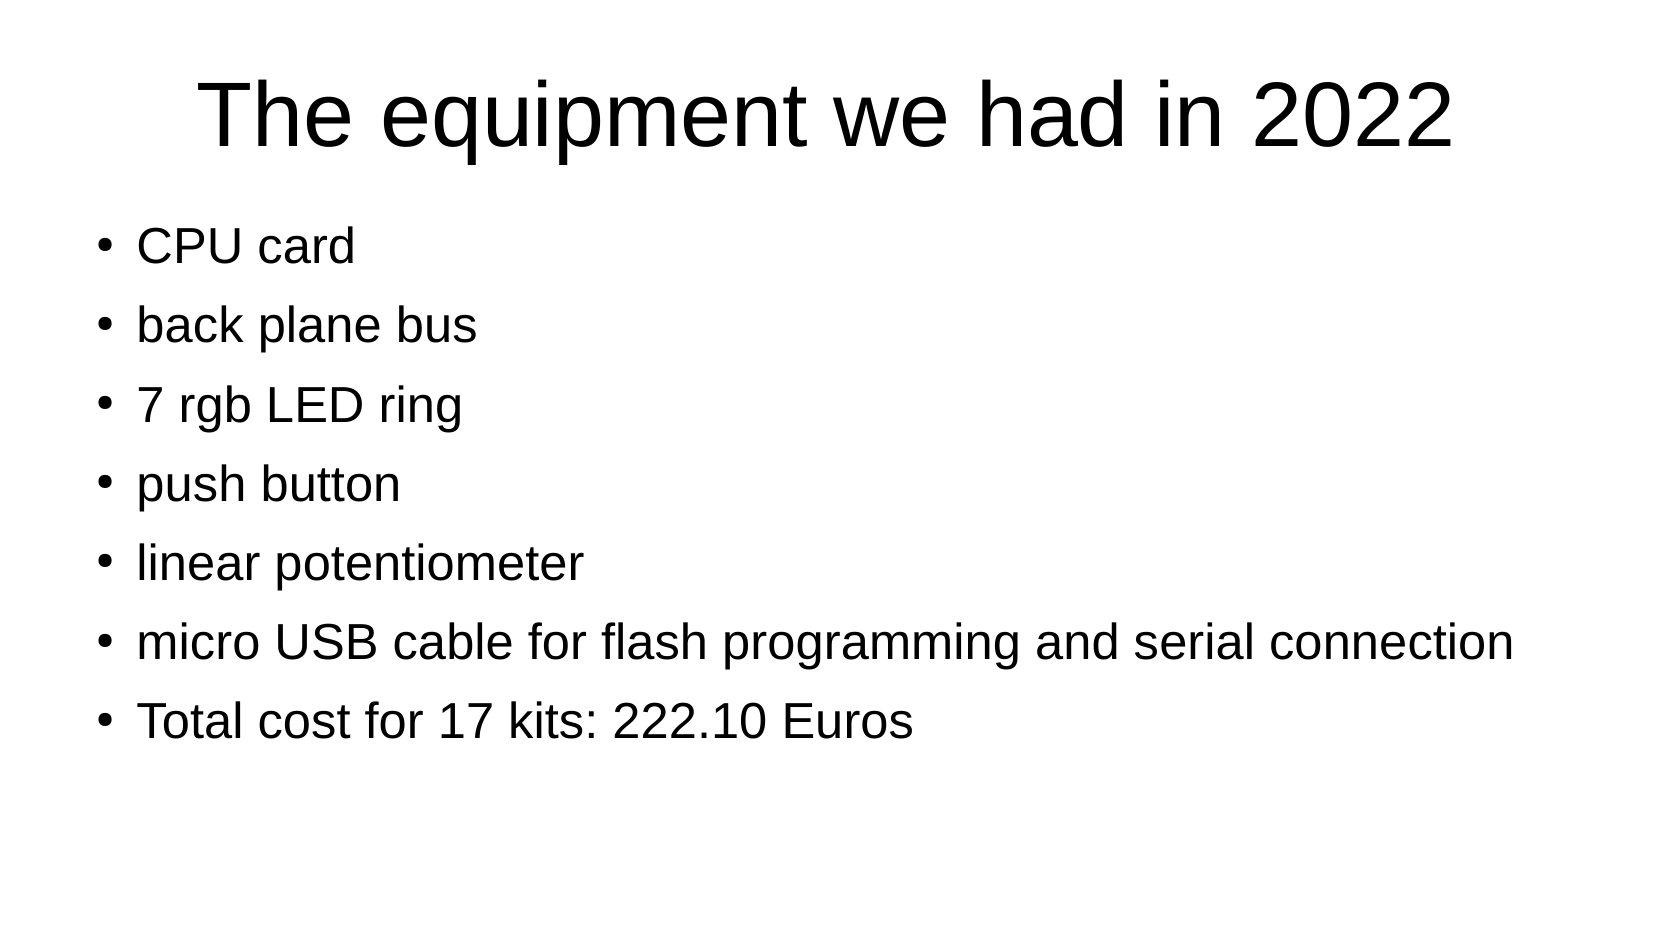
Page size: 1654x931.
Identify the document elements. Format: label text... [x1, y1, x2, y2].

list CPU card back plane bus 7 rgb LED ring push button linear potentiometer micro USB cable for flash programming and serial connection Total cost for 17 kits: 222.10 Euros [82, 217, 1571, 758]
title The equipment we had in 2022 [82, 37, 1571, 193]
